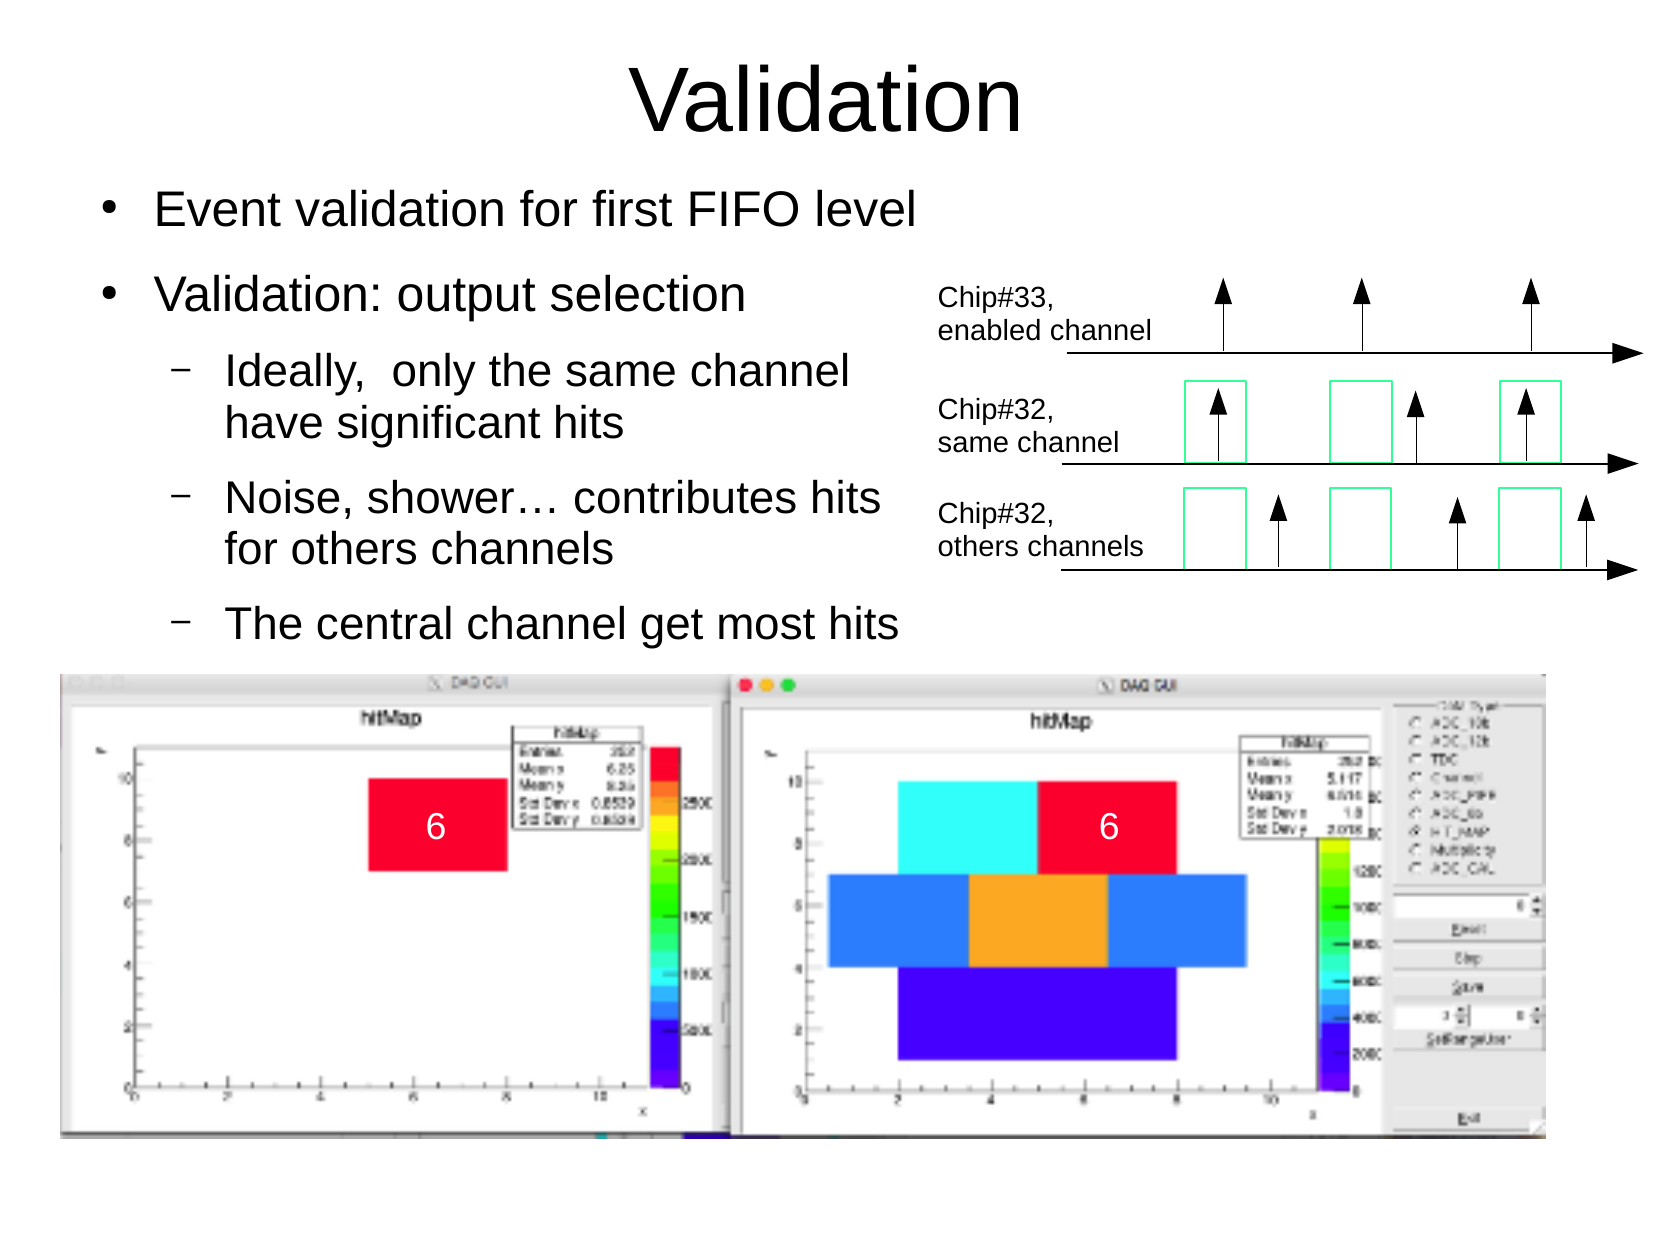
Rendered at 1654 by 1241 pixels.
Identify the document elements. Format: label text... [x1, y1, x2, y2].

text_box Chip#33, enabled channel [922, 273, 1191, 354]
title Validation [82, 48, 1571, 152]
text_box Chip#32, same channel [922, 385, 1191, 474]
list Event validation for first FIFO level Validation: output selection Ideally, only the same channel have significant hits Noise, shower… contributes hits for others channels The central channel get most hits [82, 180, 946, 661]
text_box Chip#32, others channels [922, 489, 1166, 586]
picture [60, 674, 1546, 1139]
text_box 6 [410, 798, 486, 856]
text_box 6 [1084, 798, 1160, 856]
